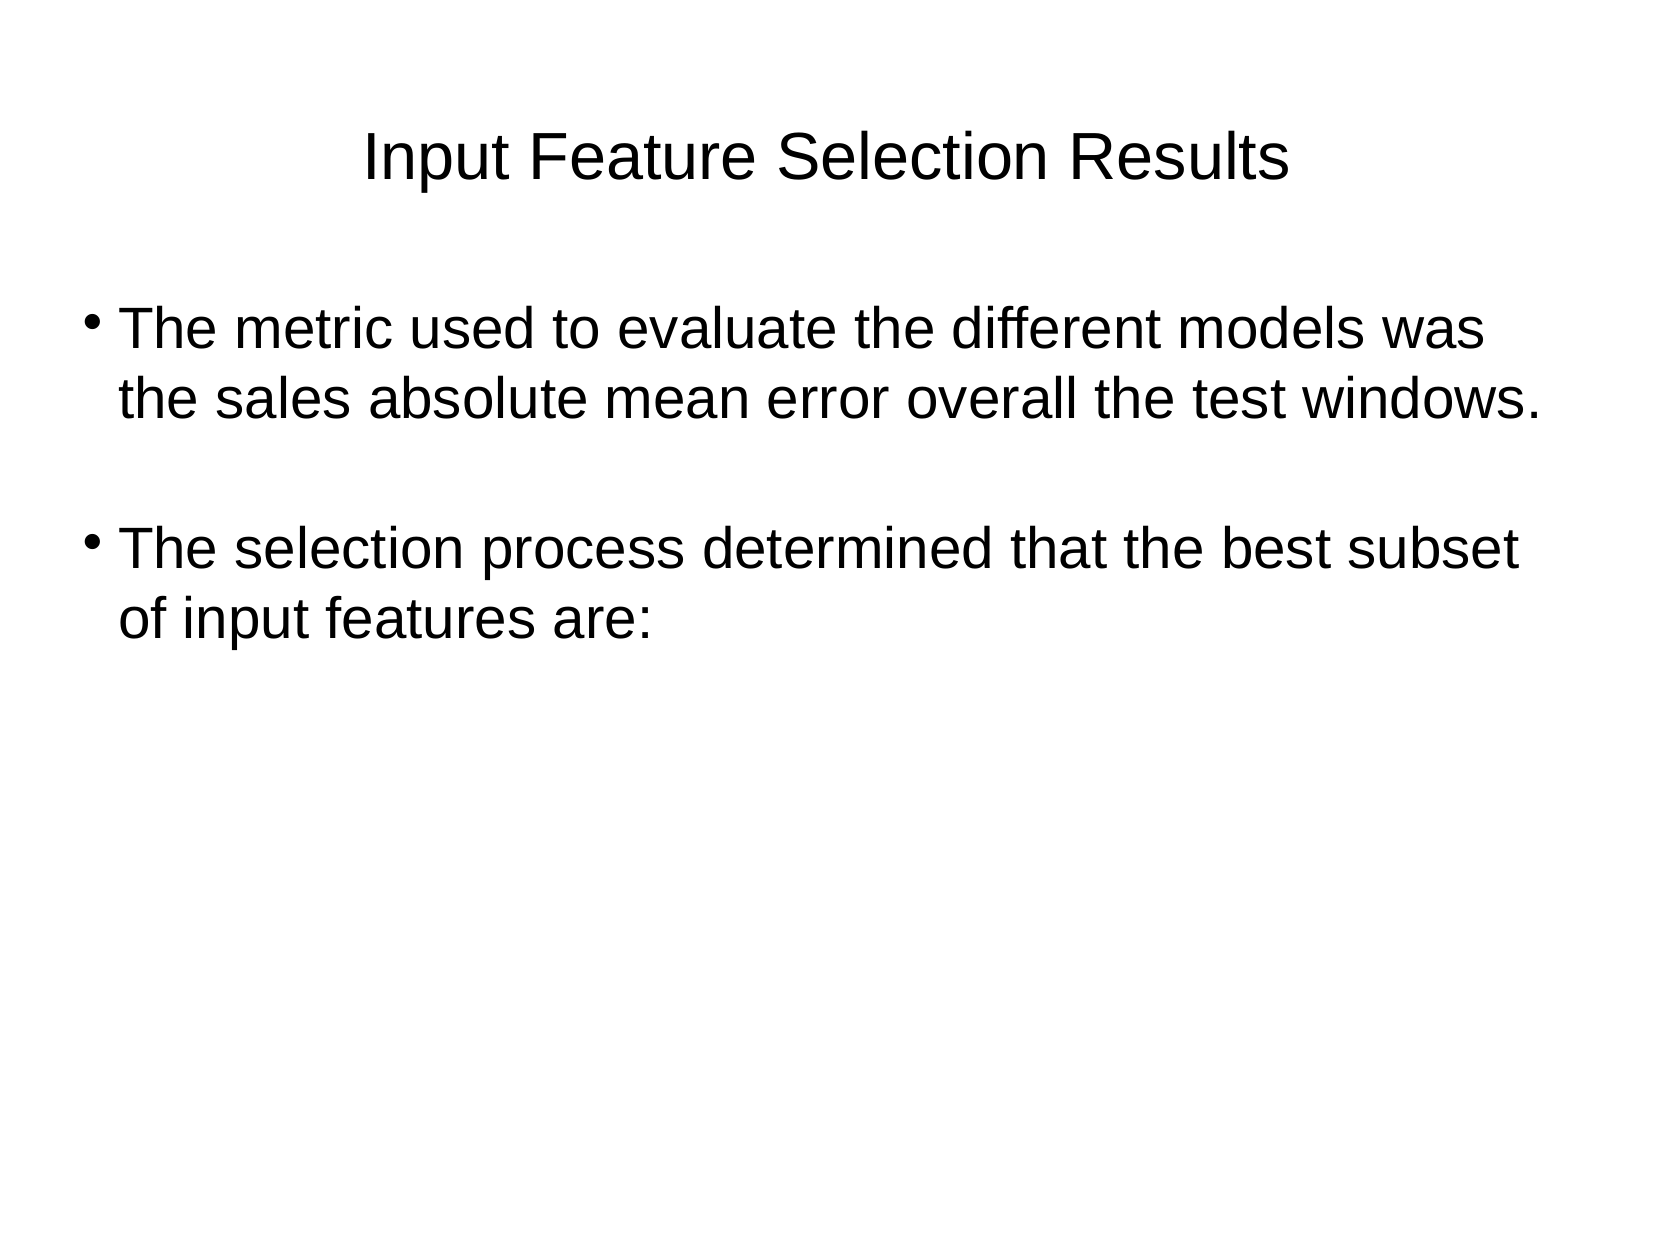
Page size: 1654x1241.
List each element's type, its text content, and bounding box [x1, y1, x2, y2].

text_box The metric used to evaluate the different models was the sales absolute mean error overall the test windows. The selection process determined that the best subset of input features are: [82, 290, 1571, 1010]
text_box Input Feature Selection Results [82, 49, 1571, 257]
